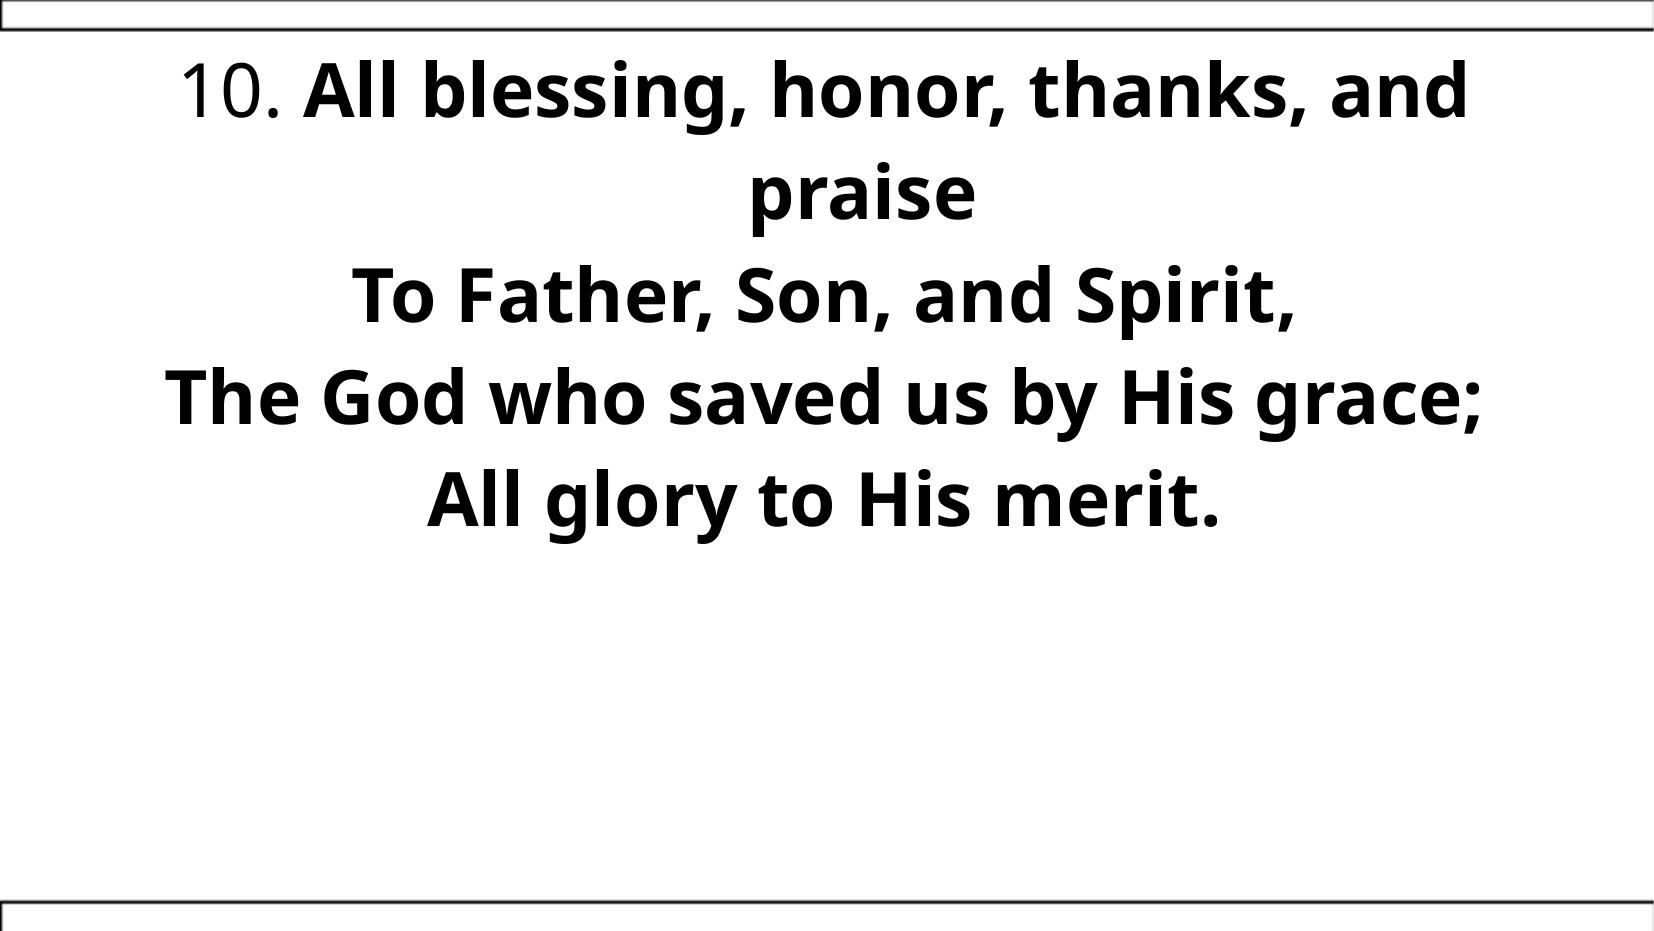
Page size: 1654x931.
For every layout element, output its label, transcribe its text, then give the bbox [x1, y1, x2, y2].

picture [0, 0, 1654, 931]
text_box 10. All blessing, honor, thanks, and praise To Father, Son, and Spirit, The God who saved us by His grace; All glory to His merit. [75, 30, 1576, 445]
